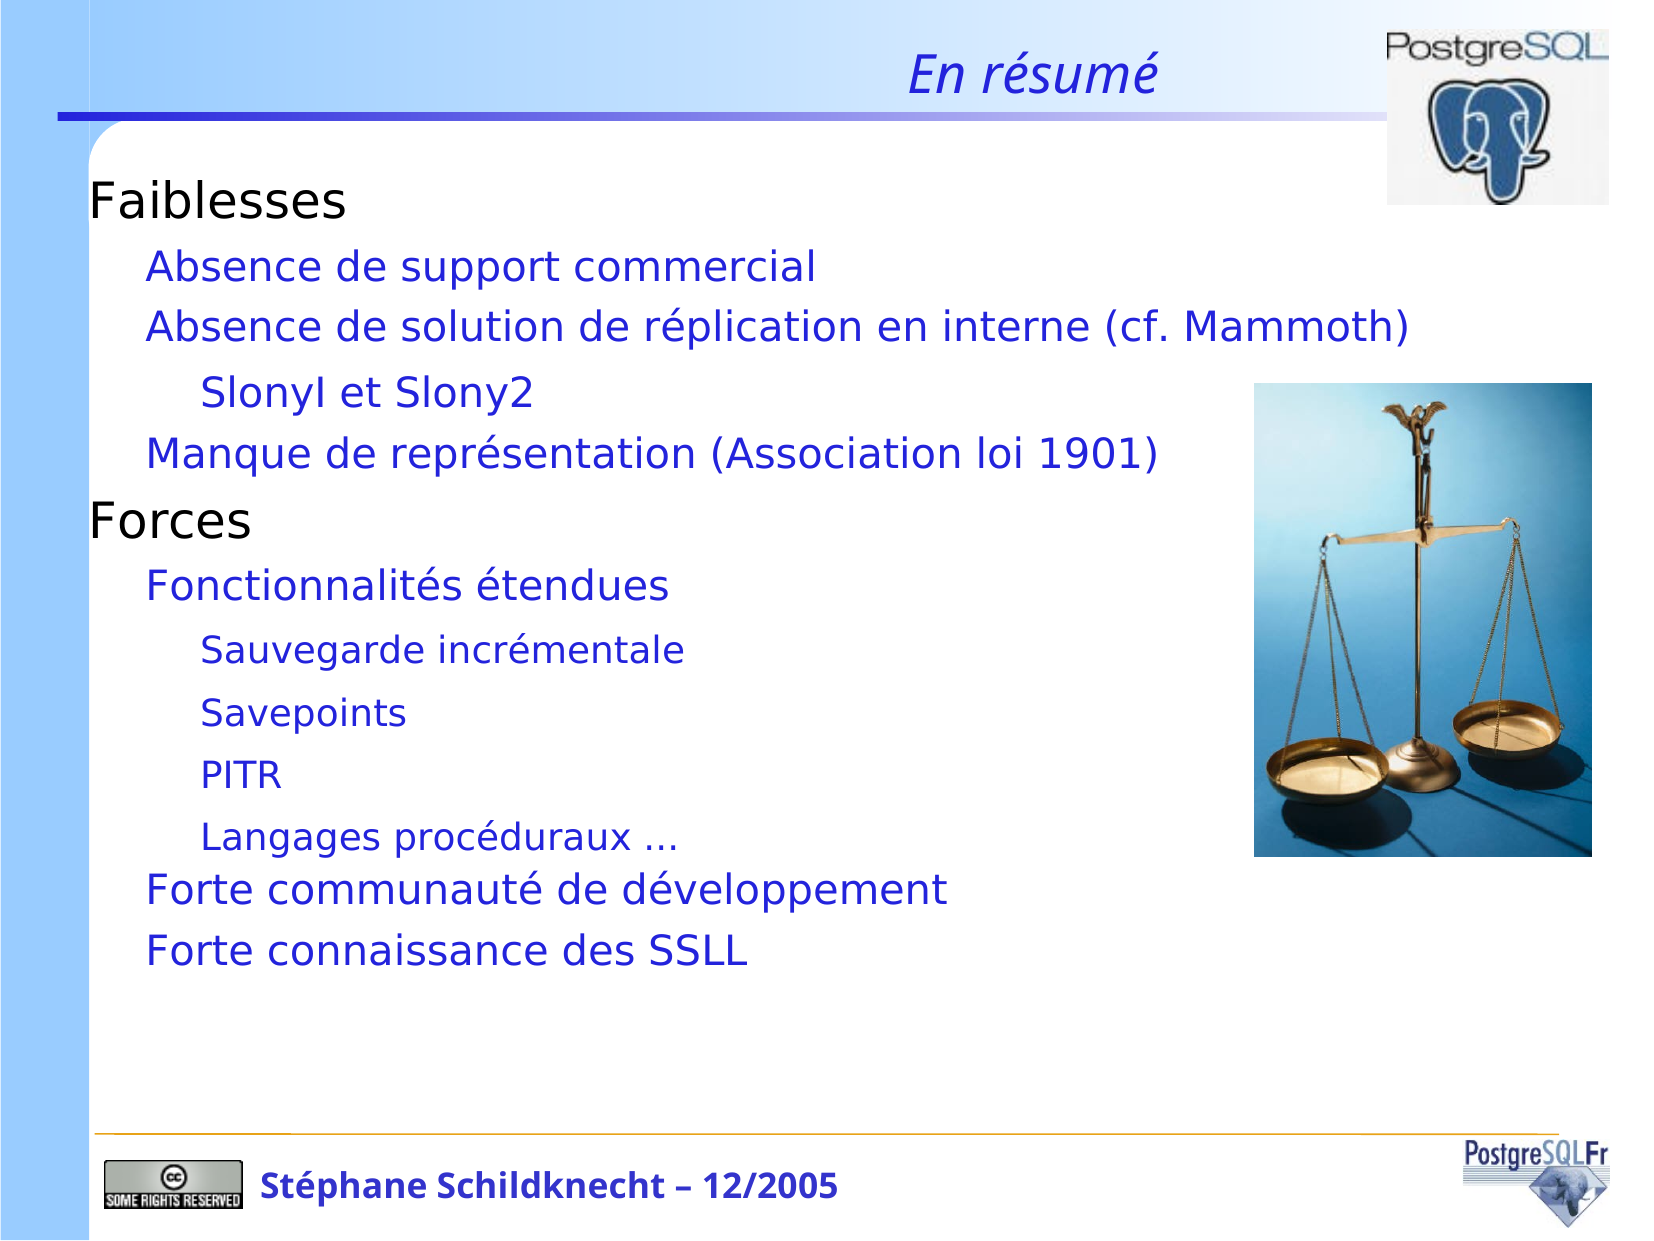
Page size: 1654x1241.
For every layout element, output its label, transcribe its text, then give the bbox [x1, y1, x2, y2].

picture [1578, 848, 1592, 857]
list Faiblesses Absence de support commercial Absence de solution de réplication en interne (cf. Mammoth) SlonyI et Slony2 Manque de représentation (Association loi 1901) Forces Fonctionnalités étendues Sauvegarde incrémentale Savepoints PITR Langages procéduraux ... Forte communauté de développement Forte connaissance des SSLL [88, 175, 1547, 1064]
title En résumé [472, 0, 1595, 148]
picture [104, 1160, 243, 1209]
picture [1387, 29, 1609, 205]
picture [1254, 383, 1592, 857]
picture [1462, 1139, 1610, 1228]
